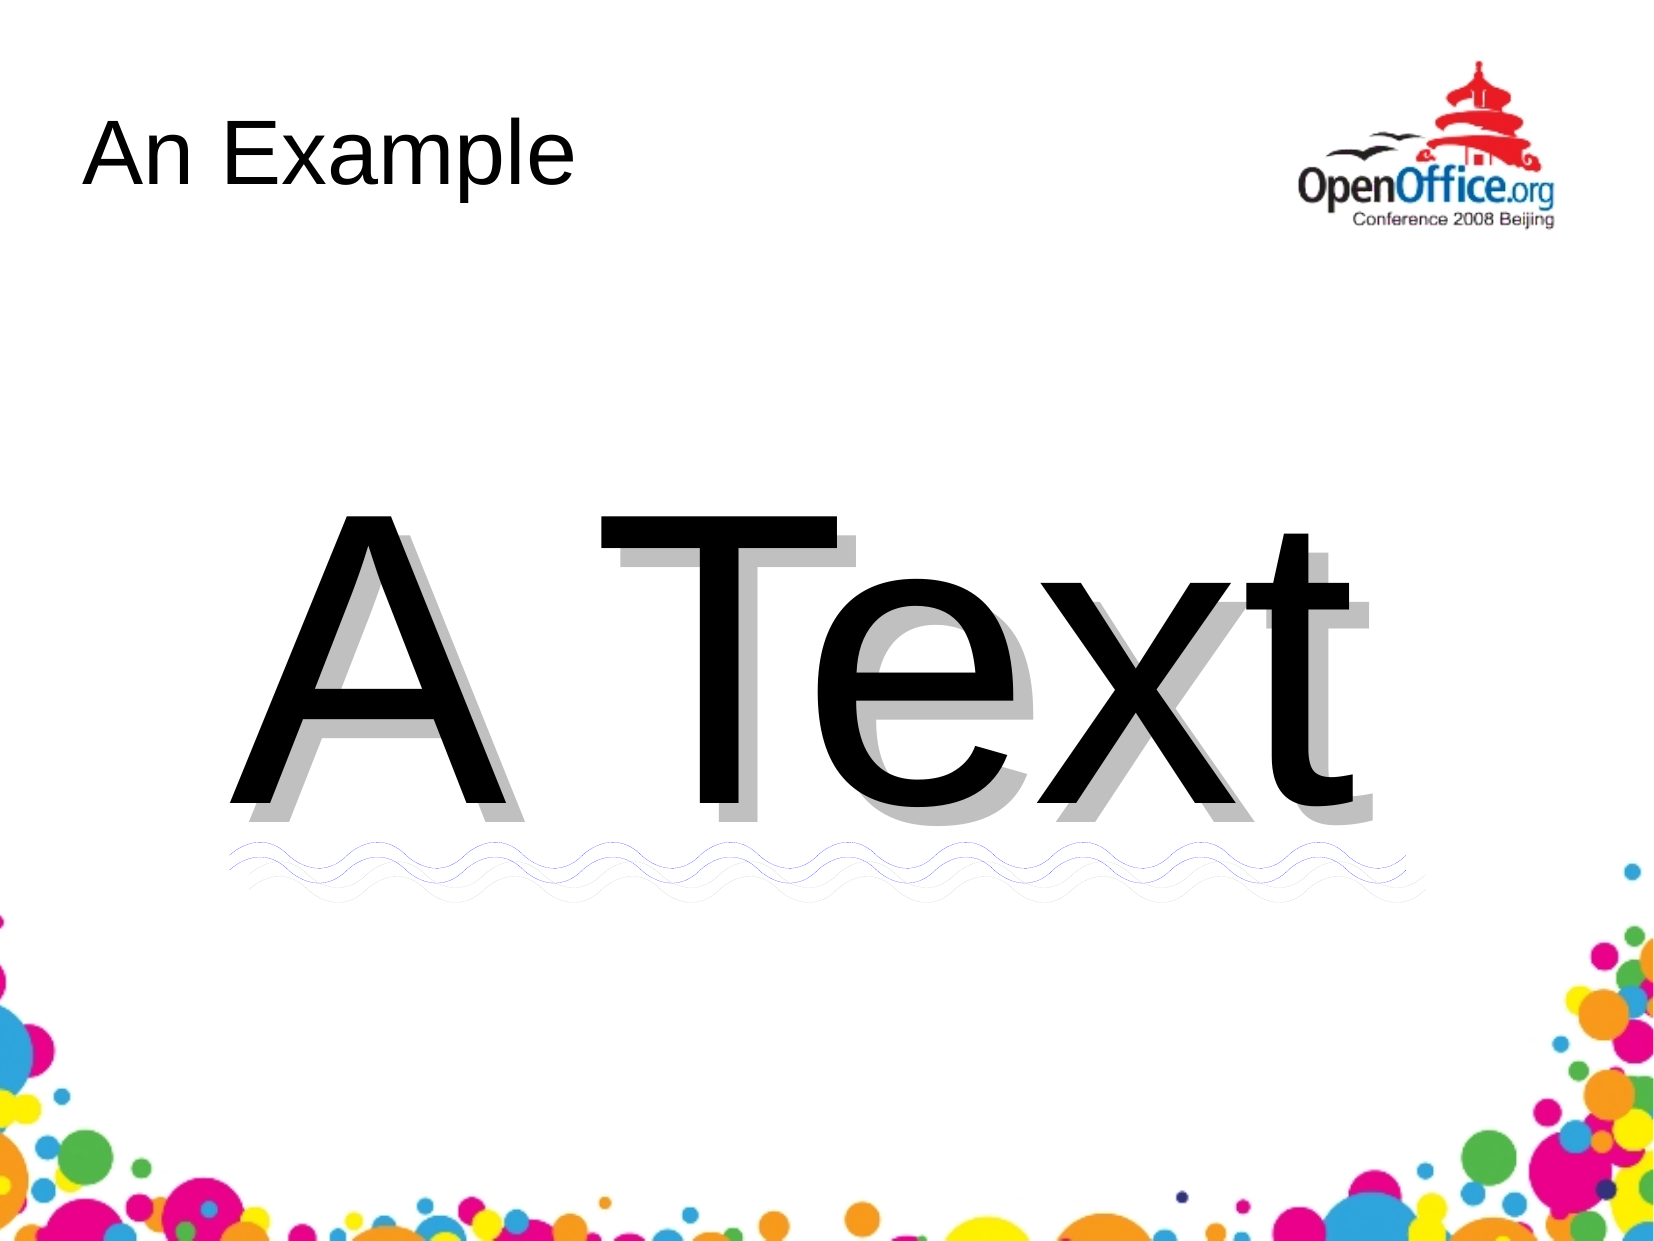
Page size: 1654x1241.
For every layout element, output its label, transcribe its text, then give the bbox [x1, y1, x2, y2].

title An Example [82, 49, 1258, 257]
picture [0, 810, 1654, 1241]
text_box A Text [214, 418, 1436, 900]
picture [1285, 51, 1569, 250]
